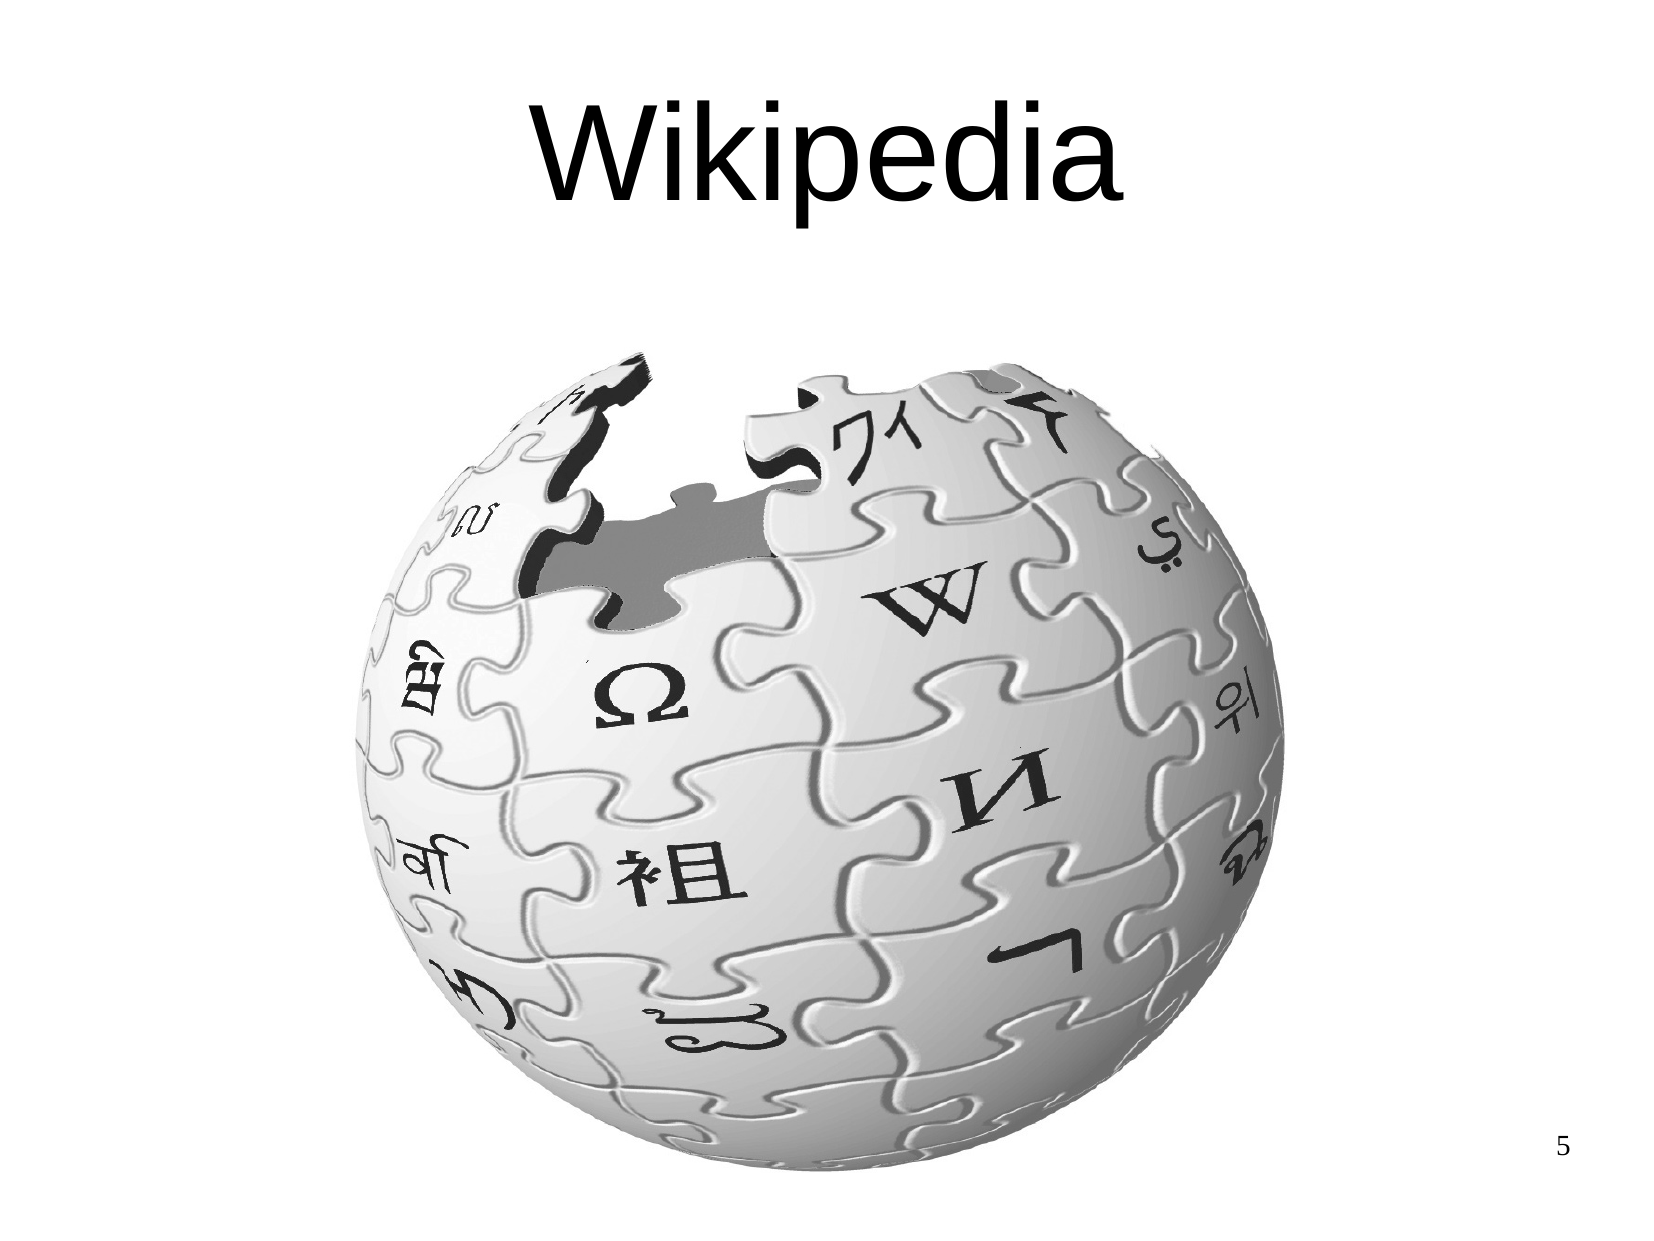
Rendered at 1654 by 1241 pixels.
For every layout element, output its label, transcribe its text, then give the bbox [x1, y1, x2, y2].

title Wikipedia [82, 49, 1571, 257]
picture [349, 347, 1287, 1173]
